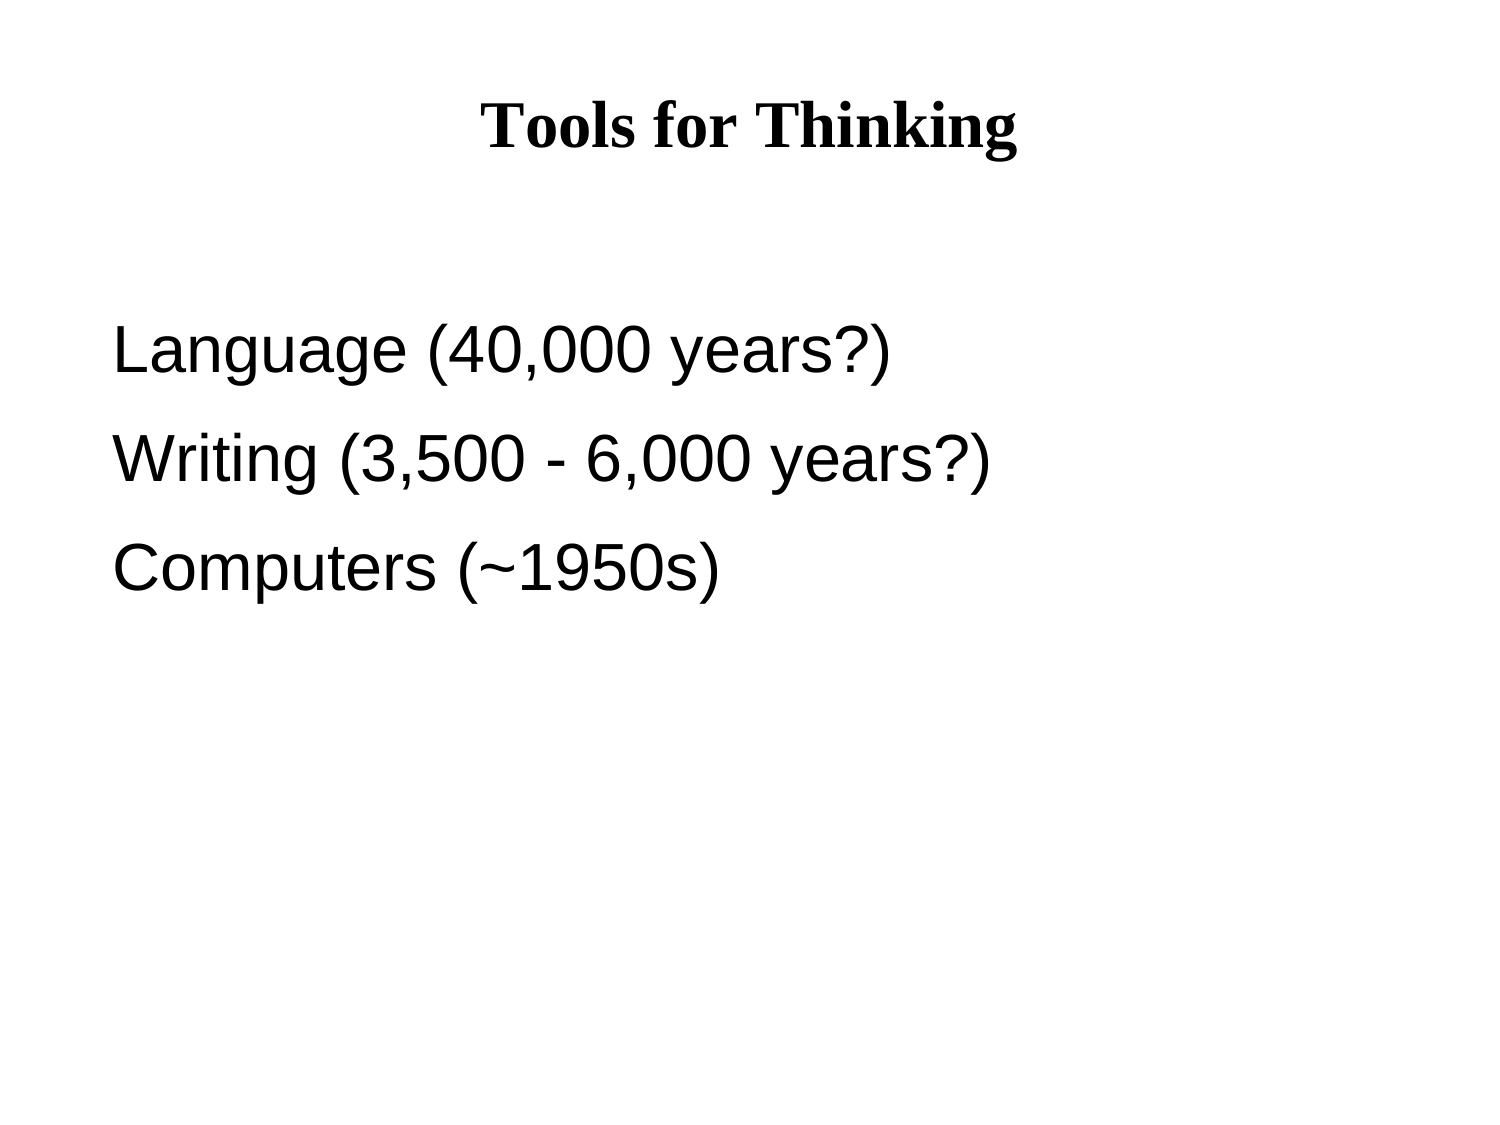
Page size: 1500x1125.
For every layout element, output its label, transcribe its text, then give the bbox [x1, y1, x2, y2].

list Language (40,000 years?) Writing (3,500 - 6,000 years?) Computers (~1950s) [112, 324, 1387, 1055]
title Tools for Thinking [112, 35, 1387, 223]
